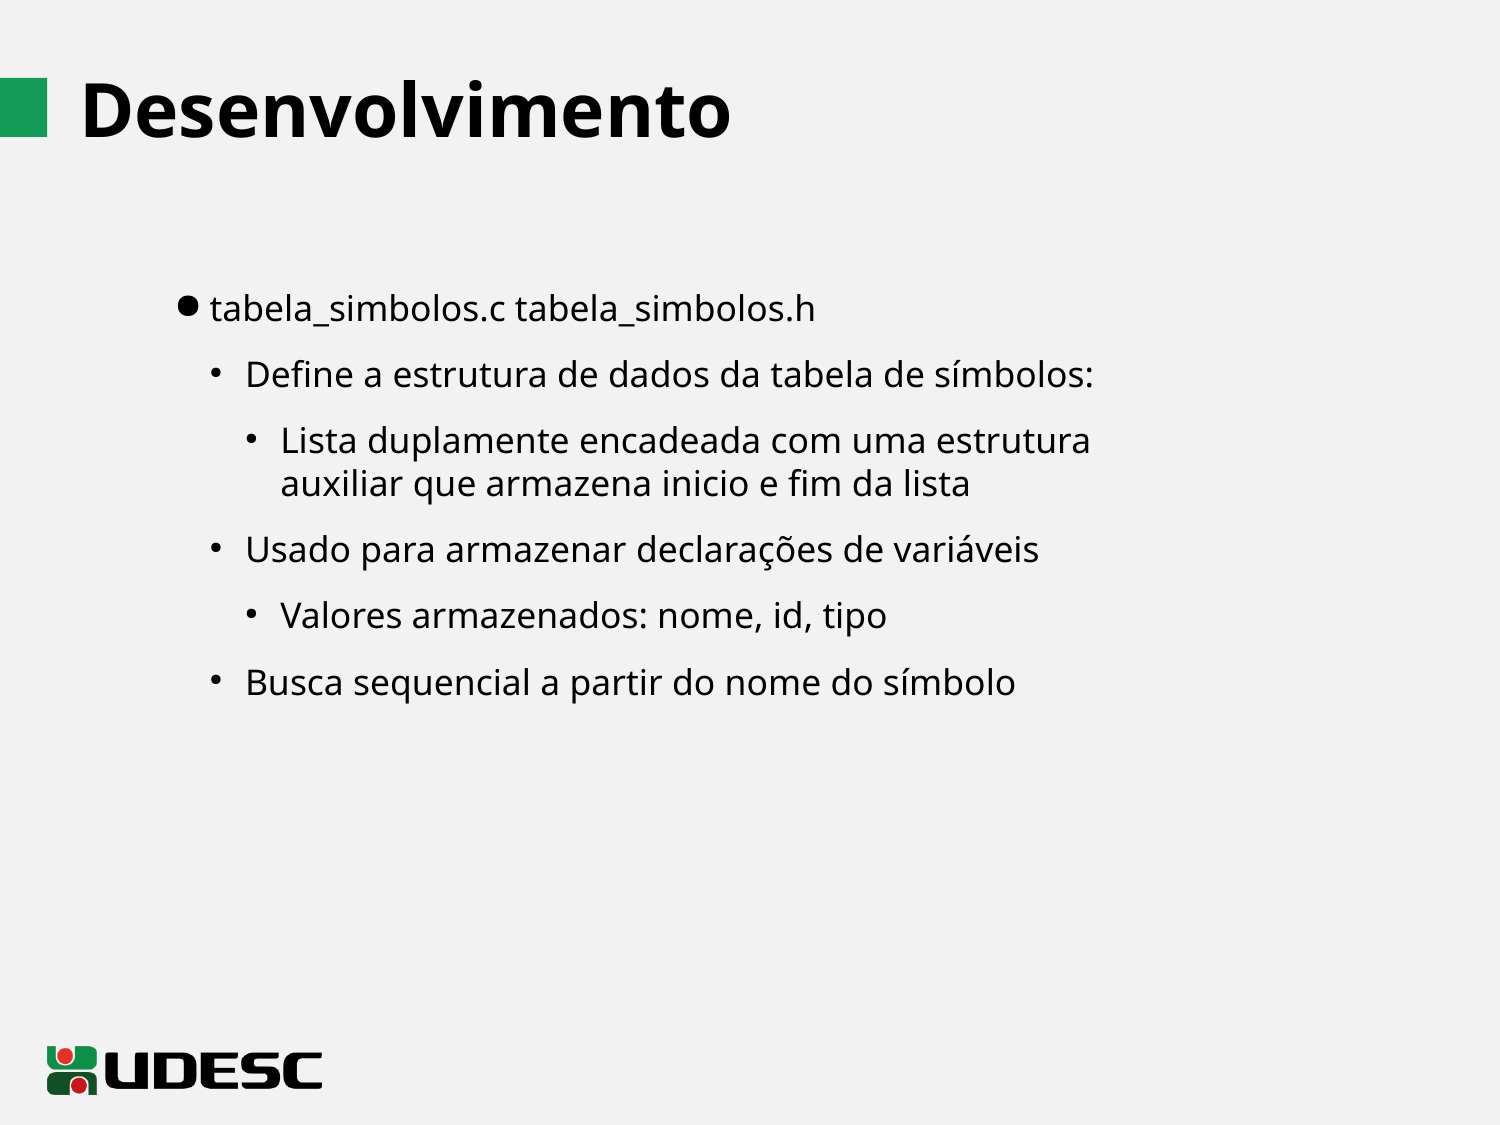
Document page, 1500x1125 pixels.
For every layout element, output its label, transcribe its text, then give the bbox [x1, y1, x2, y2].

text_box tabela_simbolos.c tabela_simbolos.h Define a estrutura de dados da tabela de símbolos: Lista duplamente encadeada com uma estrutura auxiliar que armazena inicio e fim da lista Usado para armazenar declarações de variáveis Valores armazenados: nome, id, tipo Busca sequencial a partir do nome do símbolo [159, 278, 1128, 710]
picture [47, 1046, 322, 1095]
text_box [0, 77, 48, 137]
text_box Desenvolvimento [64, 54, 1081, 160]
